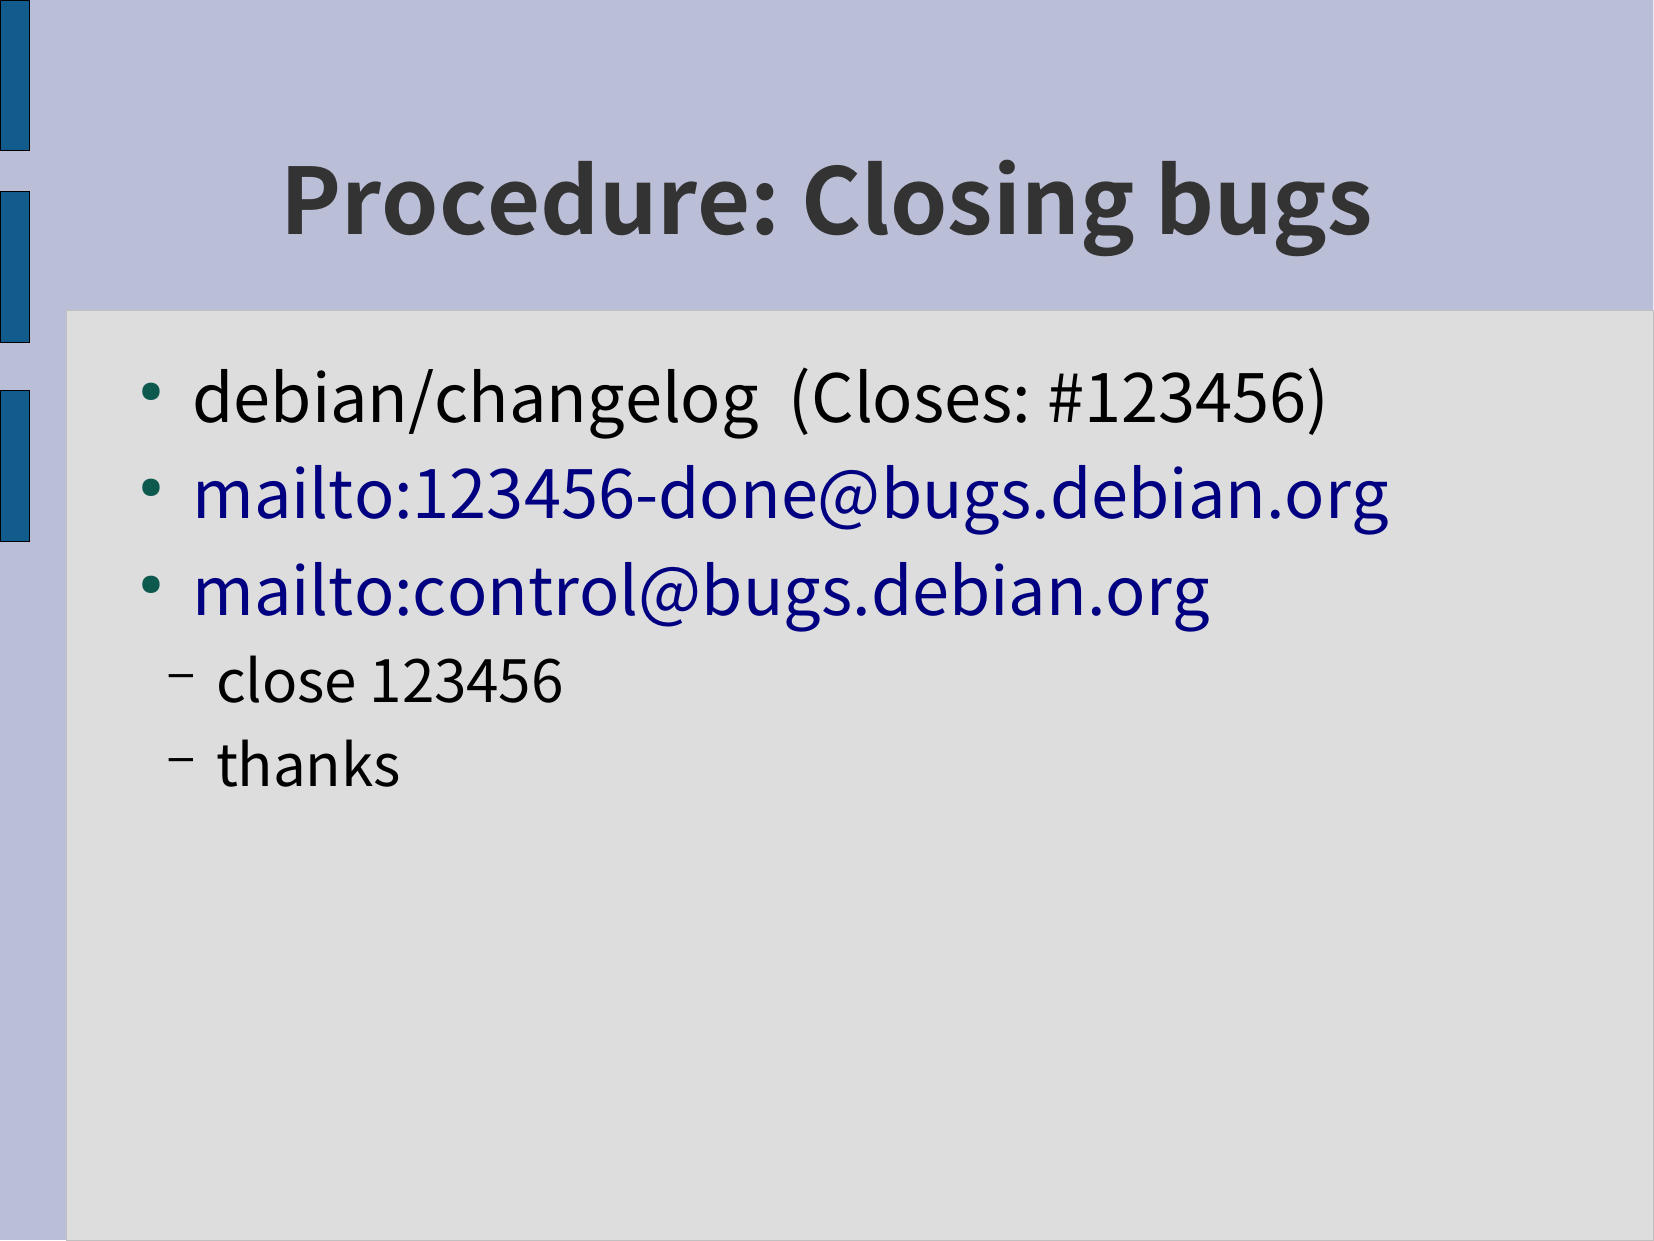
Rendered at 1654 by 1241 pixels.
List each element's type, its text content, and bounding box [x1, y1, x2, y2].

title Procedure: Closing bugs [121, 91, 1534, 299]
list debian/changelog (Closes: #123456) mailto:123456-done@bugs.debian.org mailto:control@bugs.debian.org close 123456 thanks [121, 344, 1534, 1164]
